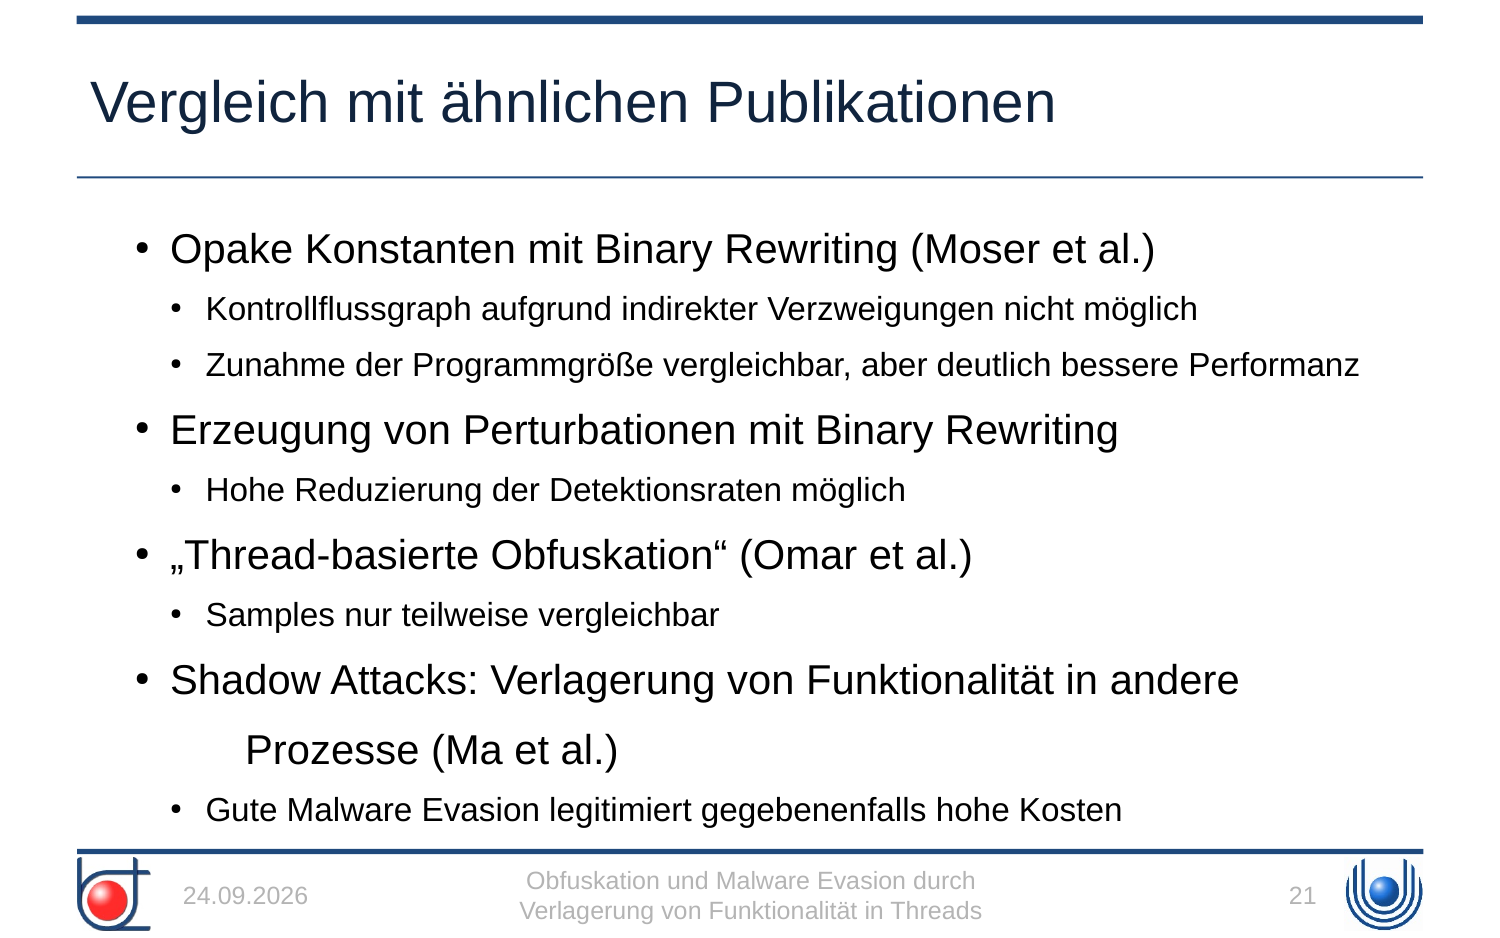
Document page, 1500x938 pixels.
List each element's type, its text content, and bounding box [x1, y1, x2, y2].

slide_number <number> [1047, 860, 1317, 929]
slide_number 30.08.2021 [183, 860, 454, 929]
footer Obfuskation und Malware Evasion durch Verlagerung von Funktionalität in Threads [456, 860, 1047, 929]
title Vergleich mit ähnlichen Publikationen [75, 19, 1425, 178]
picture [1344, 857, 1423, 931]
picture [76, 857, 151, 931]
text_box Opake Konstanten mit Binary Rewriting (Moser et al.) Kontrollflussgraph aufgrund indirekter Verzweigungen nicht möglich Zunahme der Programmgröße vergleichbar, aber deutlich bessere Performanz Erzeugung von Perturbationen mit Binary Rewriting Hohe Reduzierung der Detektionsraten möglich „Thread-basierte Obfuskation“ (Omar et al.) Samples nur teilweise vergleichbar Shadow Attacks: Verlagerung von Funktionalität in andere Prozesse (Ma et al.) Gute Malware Evasion legitimiert gegebenenfalls hohe Kosten [120, 195, 1381, 841]
